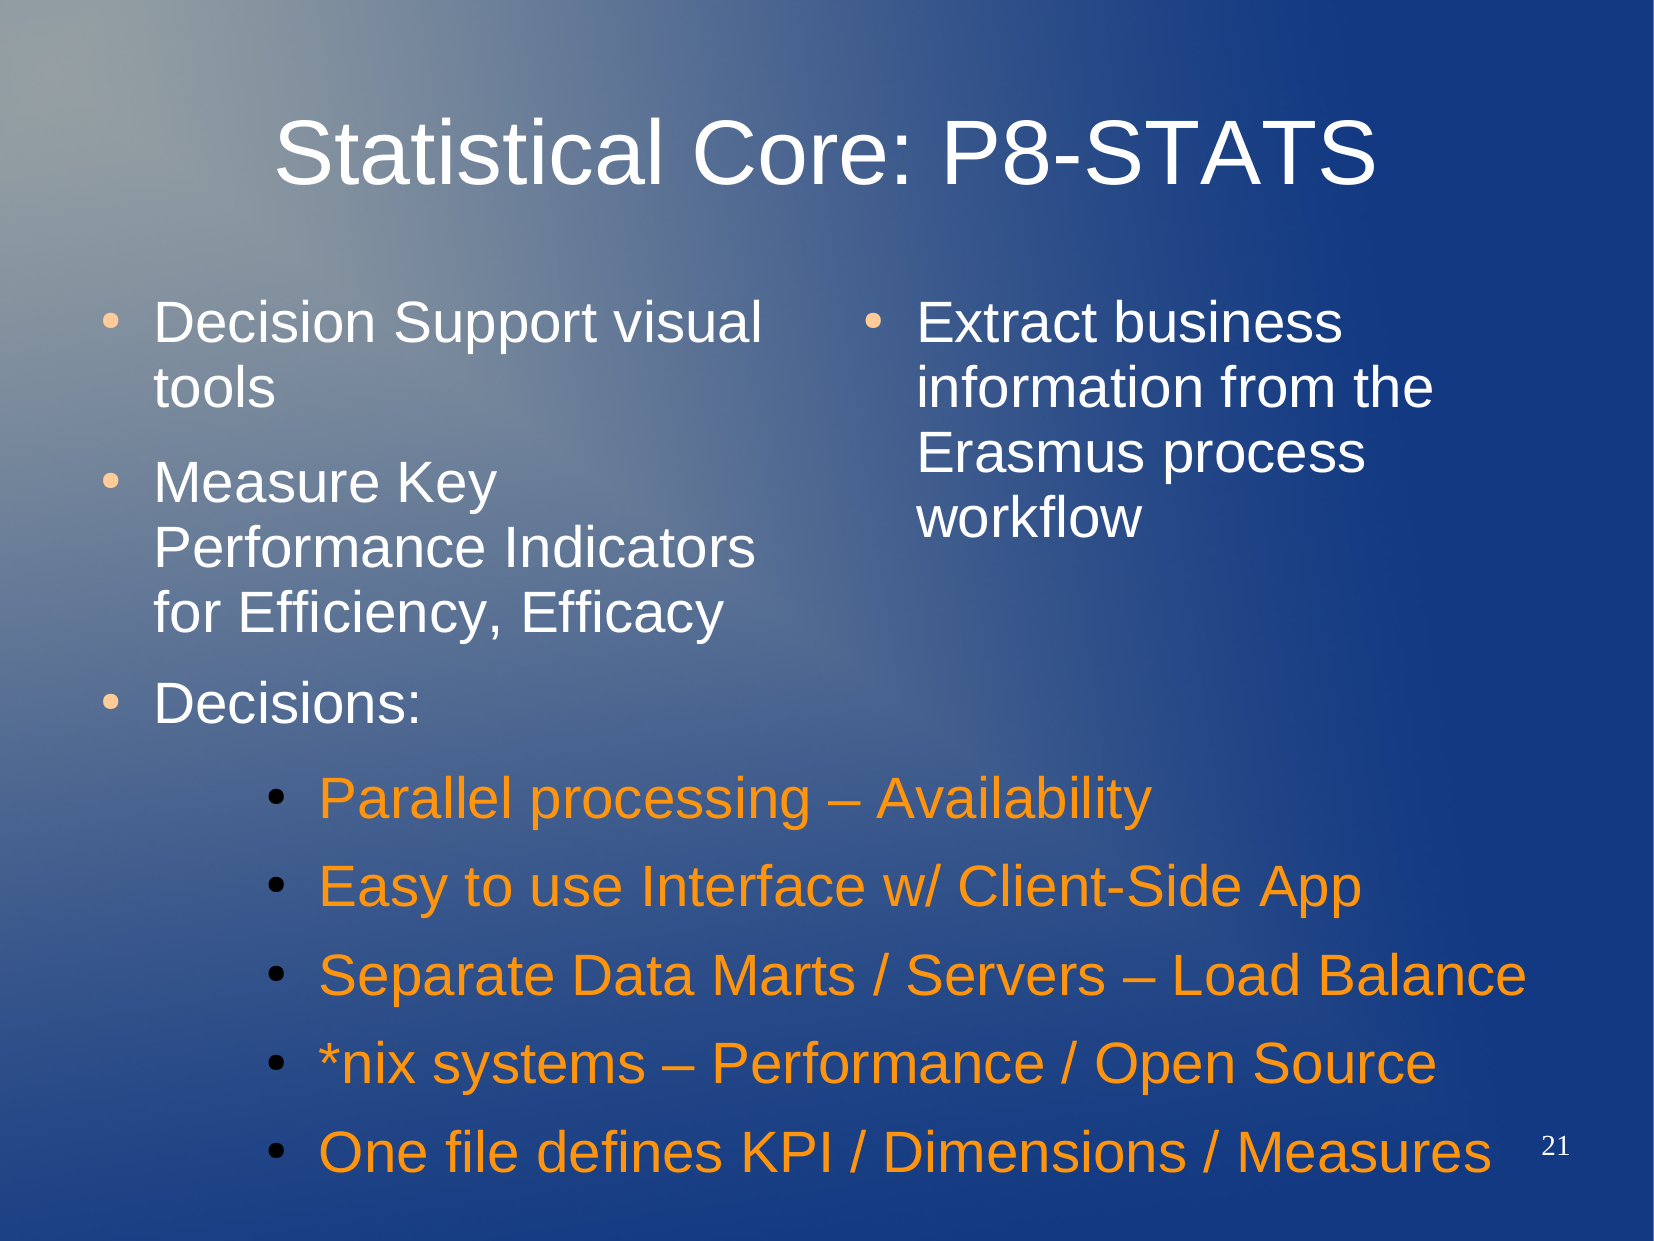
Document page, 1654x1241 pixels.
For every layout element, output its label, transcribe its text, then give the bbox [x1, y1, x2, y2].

list Extract business information from the Erasmus process workflow [845, 290, 1572, 681]
title Statistical Core: P8-STATS [82, 49, 1571, 257]
list Decisions: Parallel processing – Availability Easy to use Interface w/ Client-Side App Separate Data Marts / Servers – Load Balance *nix systems – Performance / Open Source One file defines KPI / Dimensions / Measures [82, 670, 1571, 1186]
picture [0, 0, 1654, 1241]
list Decision Support visual tools Measure Key Performance Indicators for Efficiency, Efficacy [82, 290, 809, 670]
